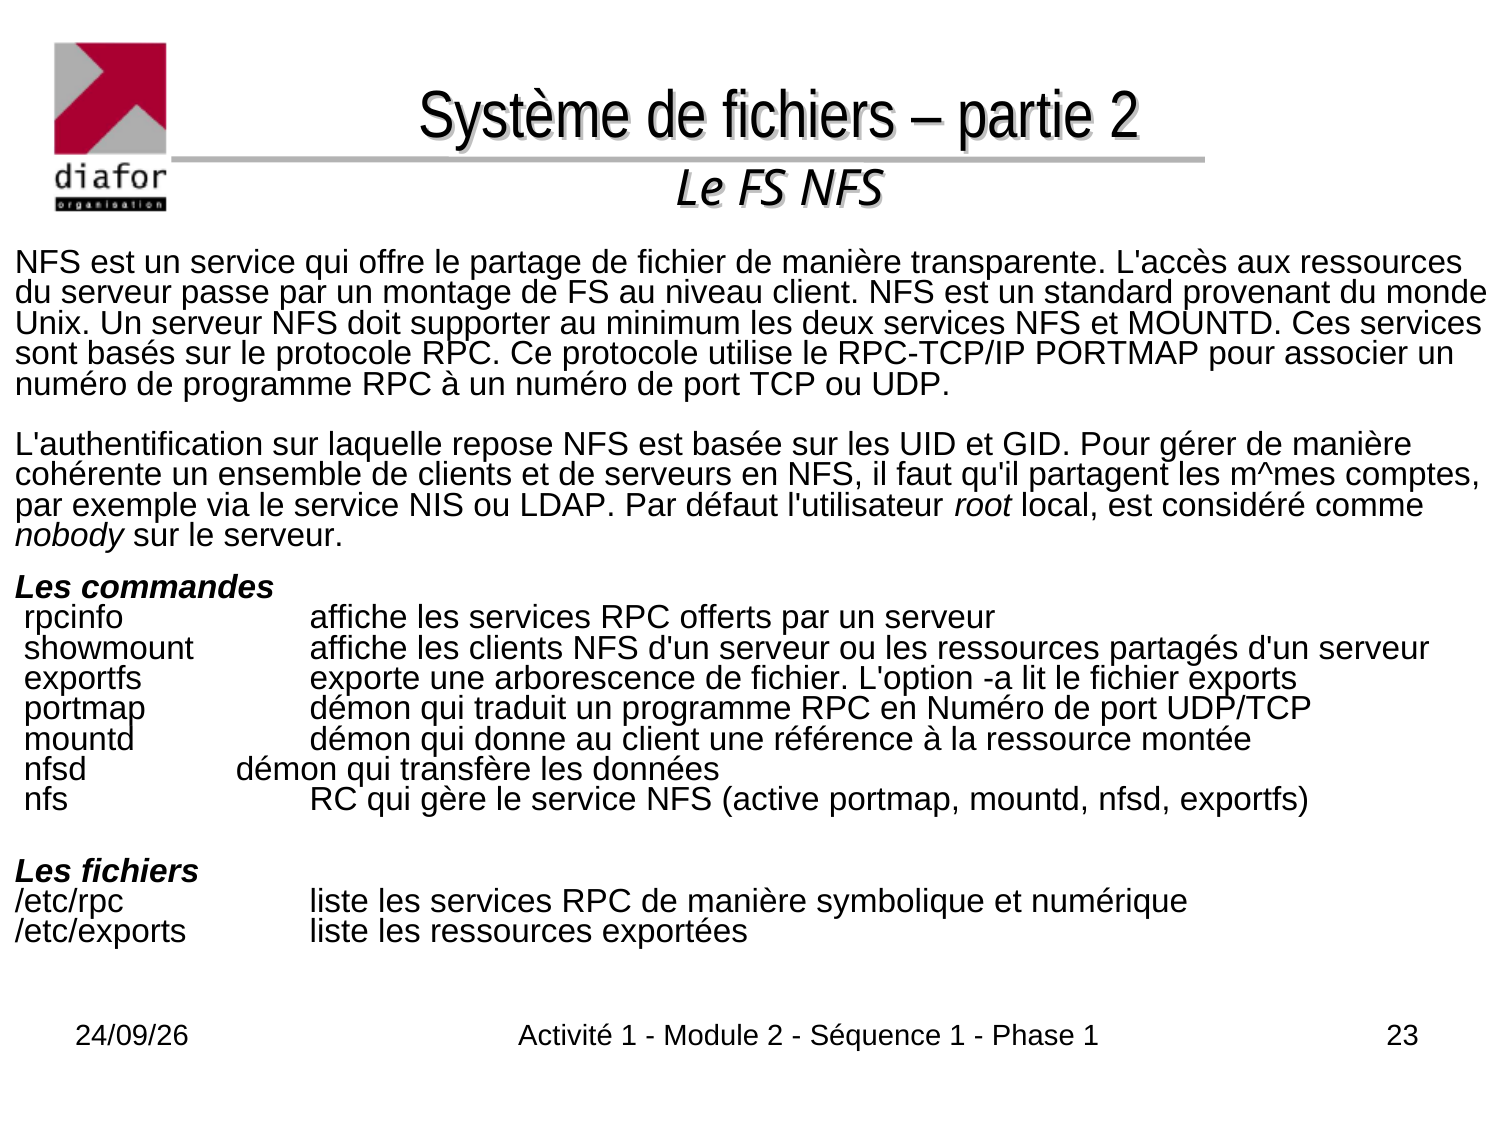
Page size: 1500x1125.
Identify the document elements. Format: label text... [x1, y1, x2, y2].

text_box Les fichiers /etc/rpc liste les services RPC de manière symbolique et numérique /etc/exports liste les ressources exportées [0, 850, 1204, 957]
text_box NFS est un service qui offre le partage de fichier de manière transparente. L'accès aux ressources du serveur passe par un montage de FS au niveau client. NFS est un standard provenant du monde Unix. Un serveur NFS doit supporter au minimum les deux services NFS et MOUNTD. Ces services sont basés sur le protocole RPC. Ce protocole utilise le RPC-TCP/IP PORTMAP pour associer un numéro de programme RPC à un numéro de port TCP ou UDP. L'authentification sur laquelle repose NFS est basée sur les UID et GID. Pour gérer de manière cohérente un ensemble de clients et de serveurs en NFS, il faut qu'il partagent les m^mes comptes, par exemple via le service NIS ou LDAP. Par défaut l'utilisateur root local, est considéré comme nobody sur le serveur. [0, 242, 1500, 560]
picture [53, 42, 168, 213]
text_box Les commandes rpcinfo affiche les services RPC offerts par un serveur showmount affiche les clients NFS d'un serveur ou les ressources partagés d'un serveur exportfs exporte une arborescence de fichier. L'option -a lit le fichier exports portmap démon qui traduit un programme RPC en Numéro de port UDP/TCP mountd démon qui donne au client une référence à la ressource montée nfsd démon qui transfère les données nfs RC qui gère le service NFS (active portmap, mountd, nfsd, exportfs) [0, 566, 1447, 825]
title Système de fichiers – partie 2 Le FS NFS [104, 45, 1455, 242]
